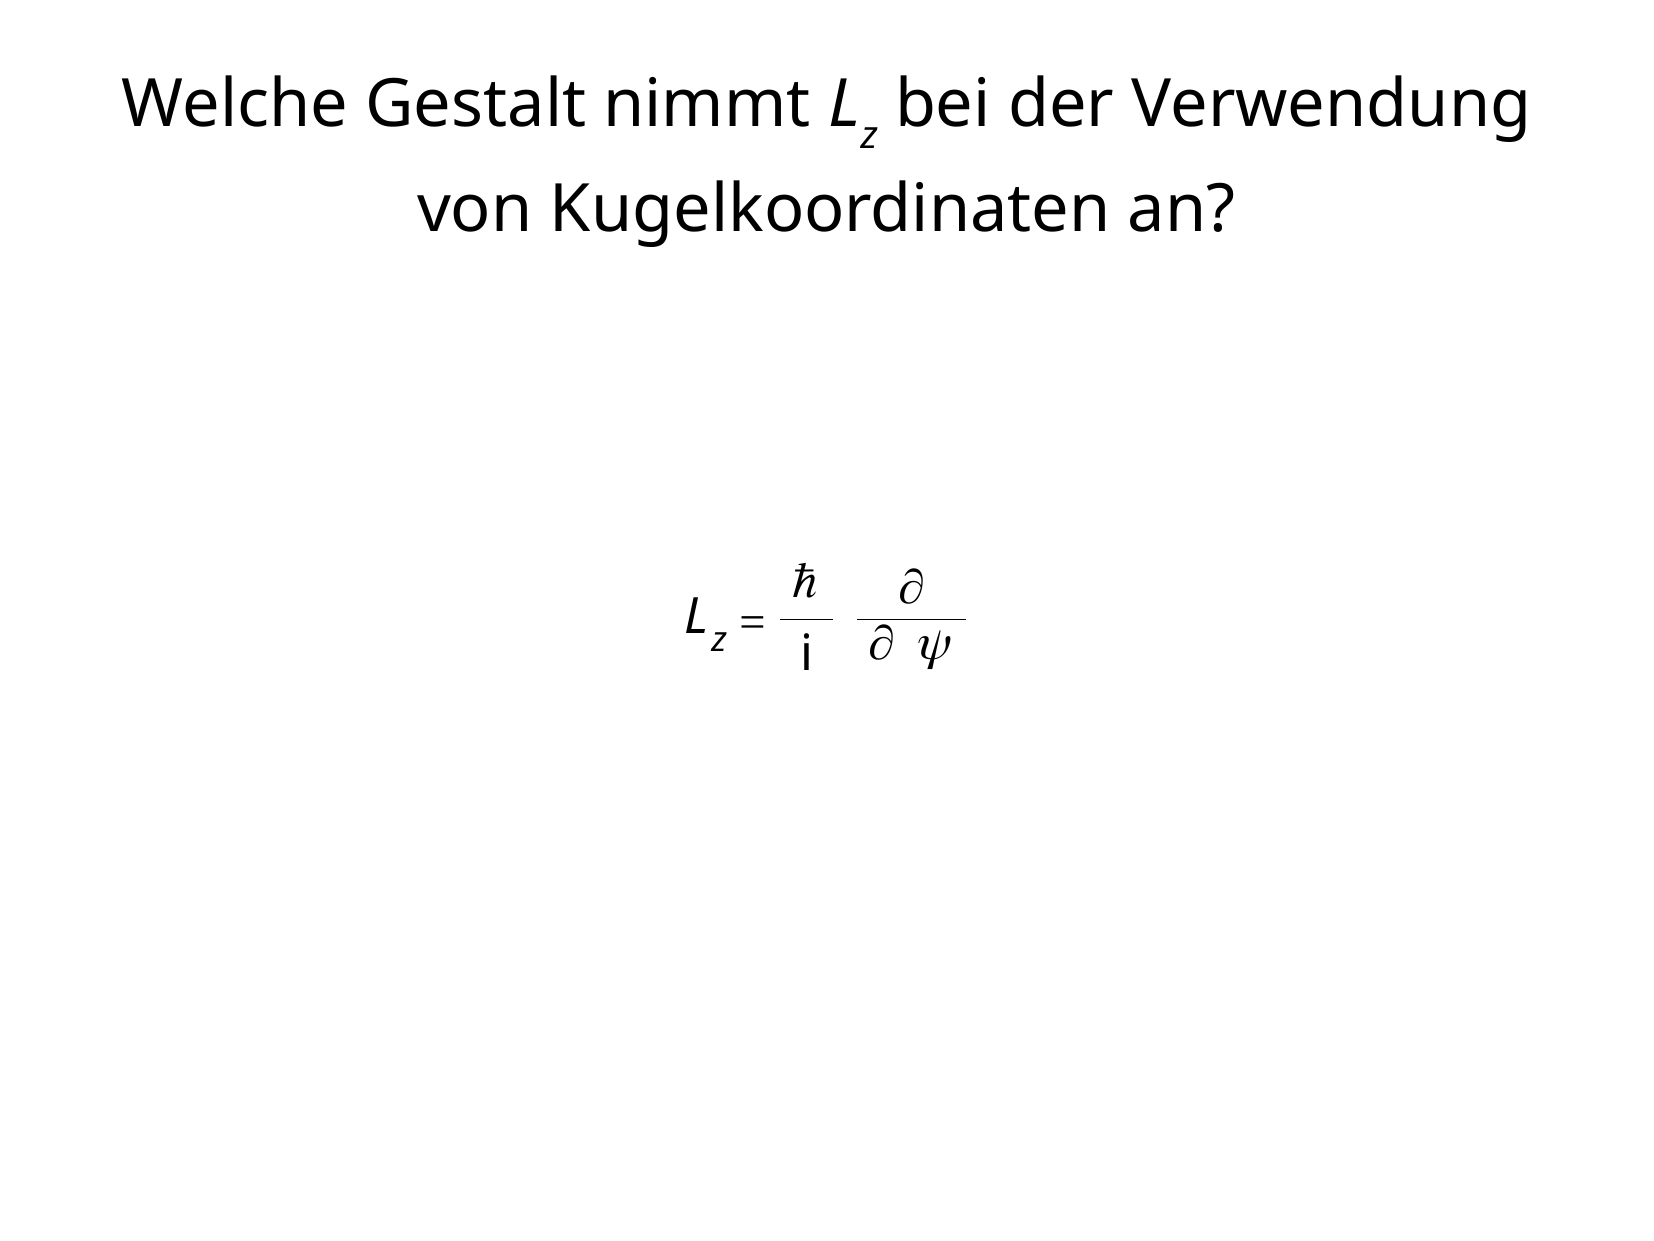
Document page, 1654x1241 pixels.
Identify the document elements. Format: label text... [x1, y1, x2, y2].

chart [678, 556, 976, 684]
title Welche Gestalt nimmt Lz bei der Verwendung von Kugelkoordinaten an? [82, 49, 1571, 257]
